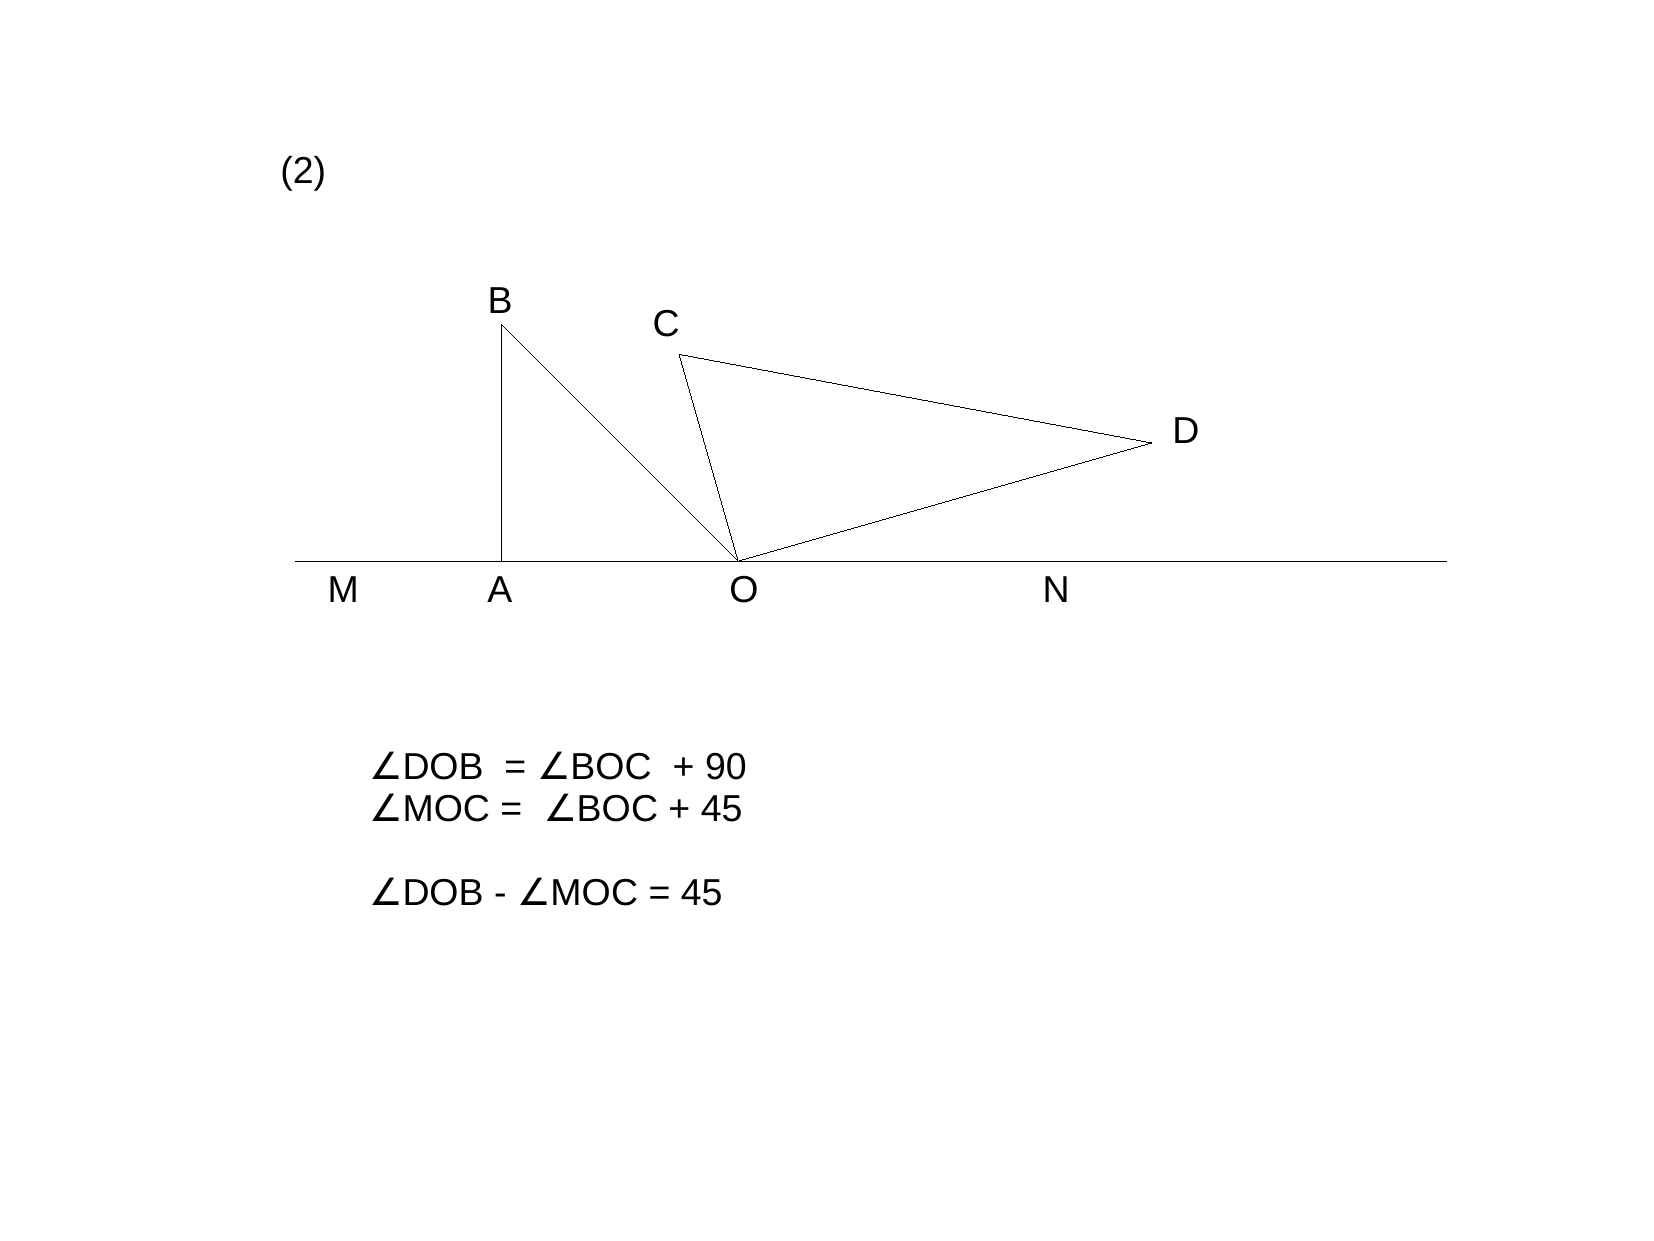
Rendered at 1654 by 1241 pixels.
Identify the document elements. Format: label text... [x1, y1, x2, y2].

text_box M [312, 561, 374, 618]
text_box B [472, 271, 528, 329]
text_box (2) [265, 141, 342, 199]
text_box A [472, 561, 528, 618]
text_box C [638, 295, 695, 353]
text_box O [714, 561, 774, 619]
text_box N [1027, 561, 1085, 619]
text_box ∠DOB = ∠BOC + 90 ∠MOC = ∠BOC + 45 ∠DOB - ∠MOC = 45 [354, 738, 751, 922]
text_box D [1157, 401, 1215, 459]
